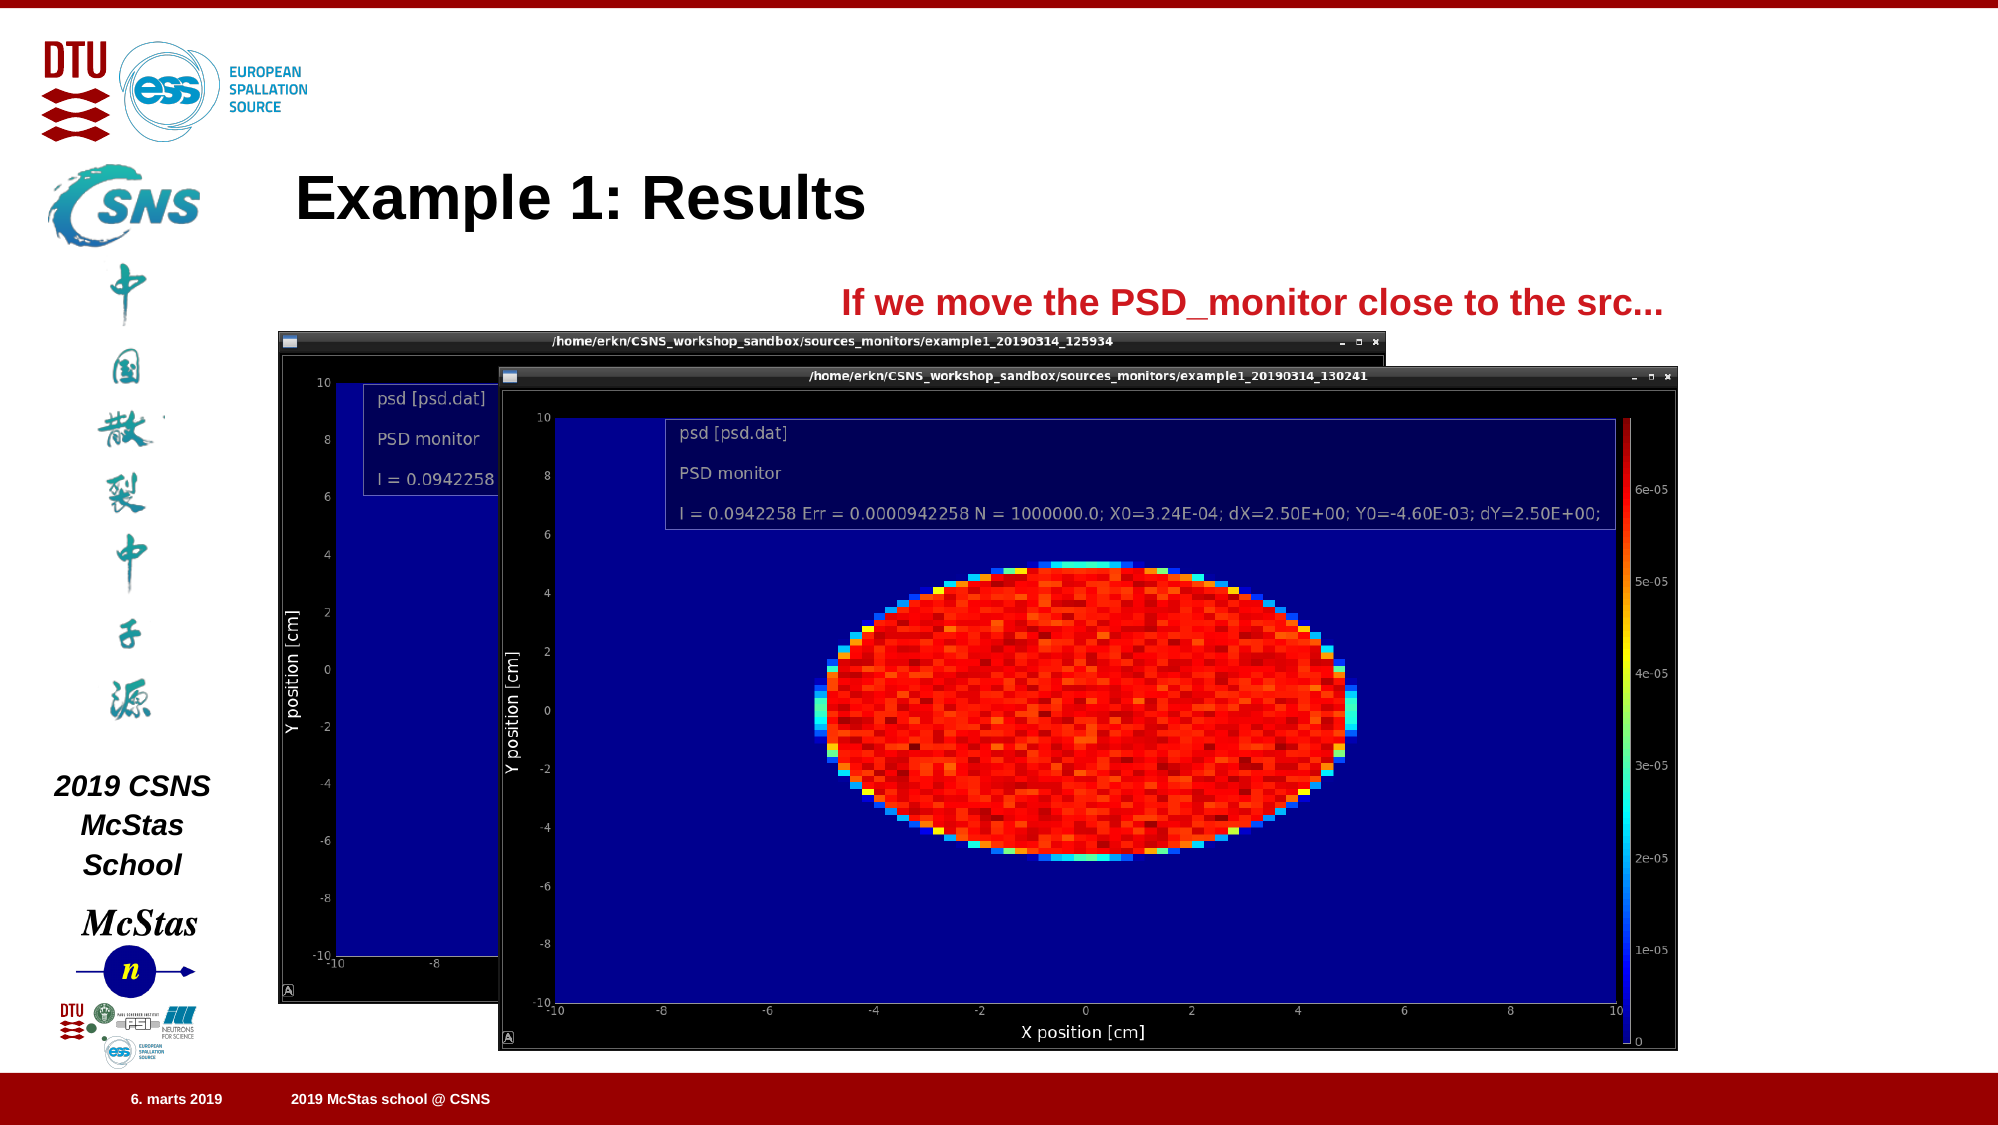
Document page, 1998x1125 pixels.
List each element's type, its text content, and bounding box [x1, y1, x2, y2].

picture [116, 1013, 160, 1030]
picture [119, 41, 307, 142]
title Example 1: Results [295, 70, 1898, 233]
picture [278, 331, 1678, 1051]
picture [86, 1003, 197, 1069]
picture [48, 162, 209, 744]
text_box If we move the PSD_monitor close to the src... [826, 273, 1784, 331]
picture [59, 908, 213, 999]
